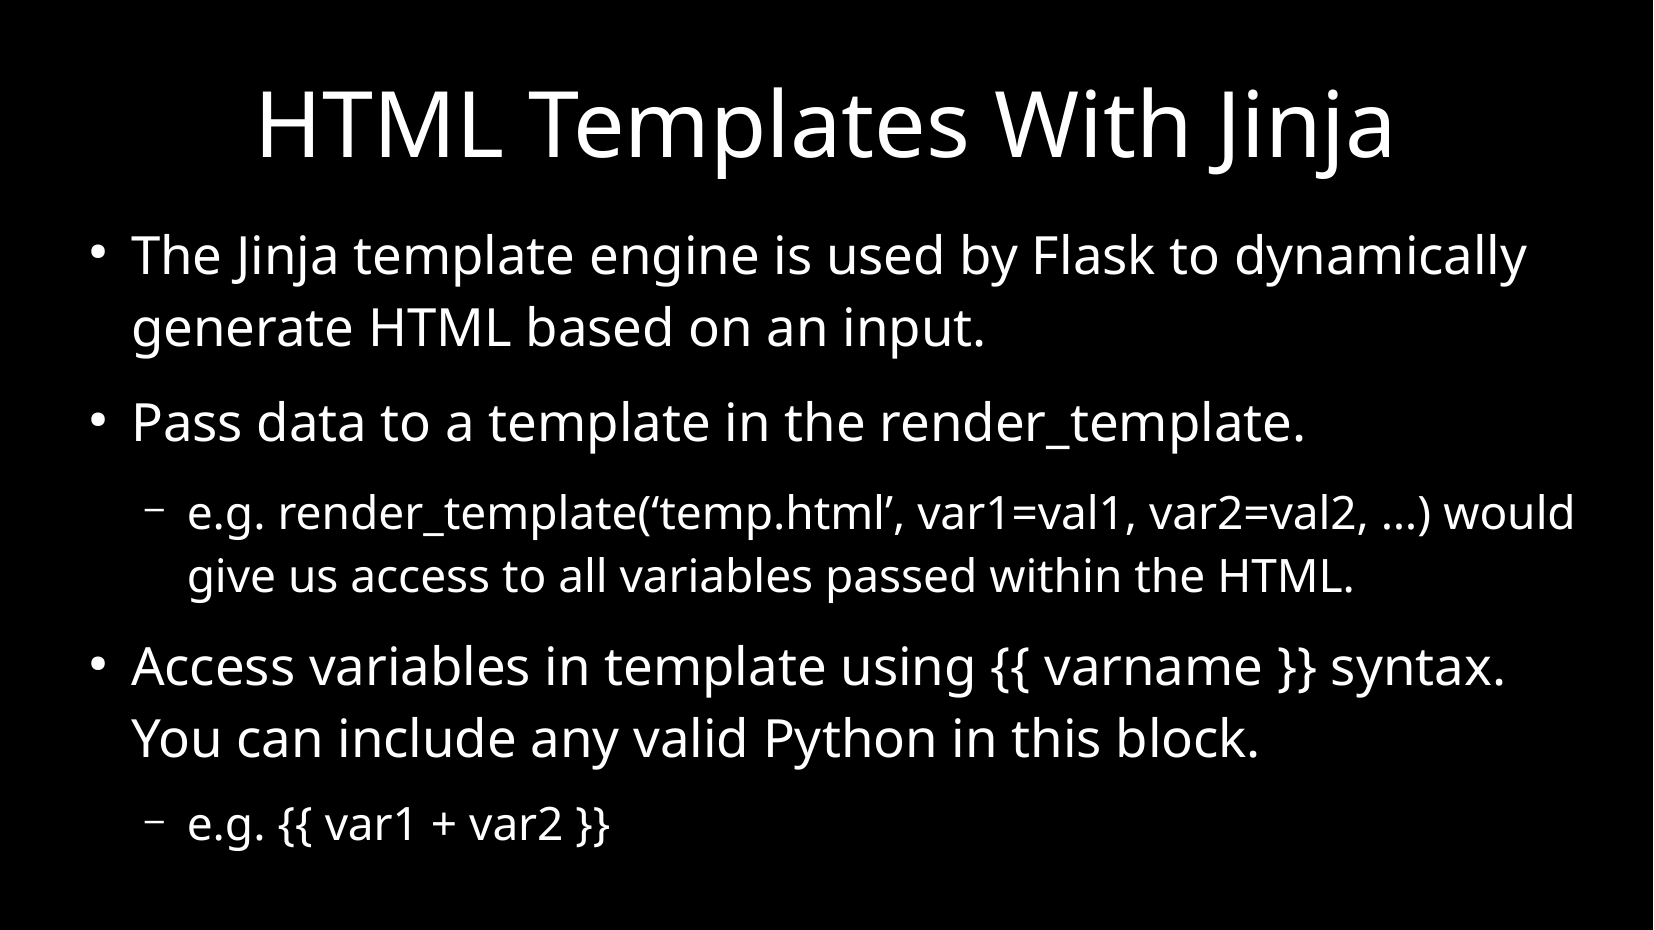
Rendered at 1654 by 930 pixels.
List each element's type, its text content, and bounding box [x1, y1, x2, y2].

list The Jinja template engine is used by Flask to dynamically generate HTML based on an input. Pass data to a template in the render_template. e.g. render_template(‘temp.html’, var1=val1, var2=val2, …) would give us access to all variables passed within the HTML. Access variables in template using {{ varname }} syntax. You can include any valid Python in this block. e.g. {{ var1 + var2 }} [75, 217, 1608, 863]
title HTML Templates With Jinja [82, 44, 1571, 200]
